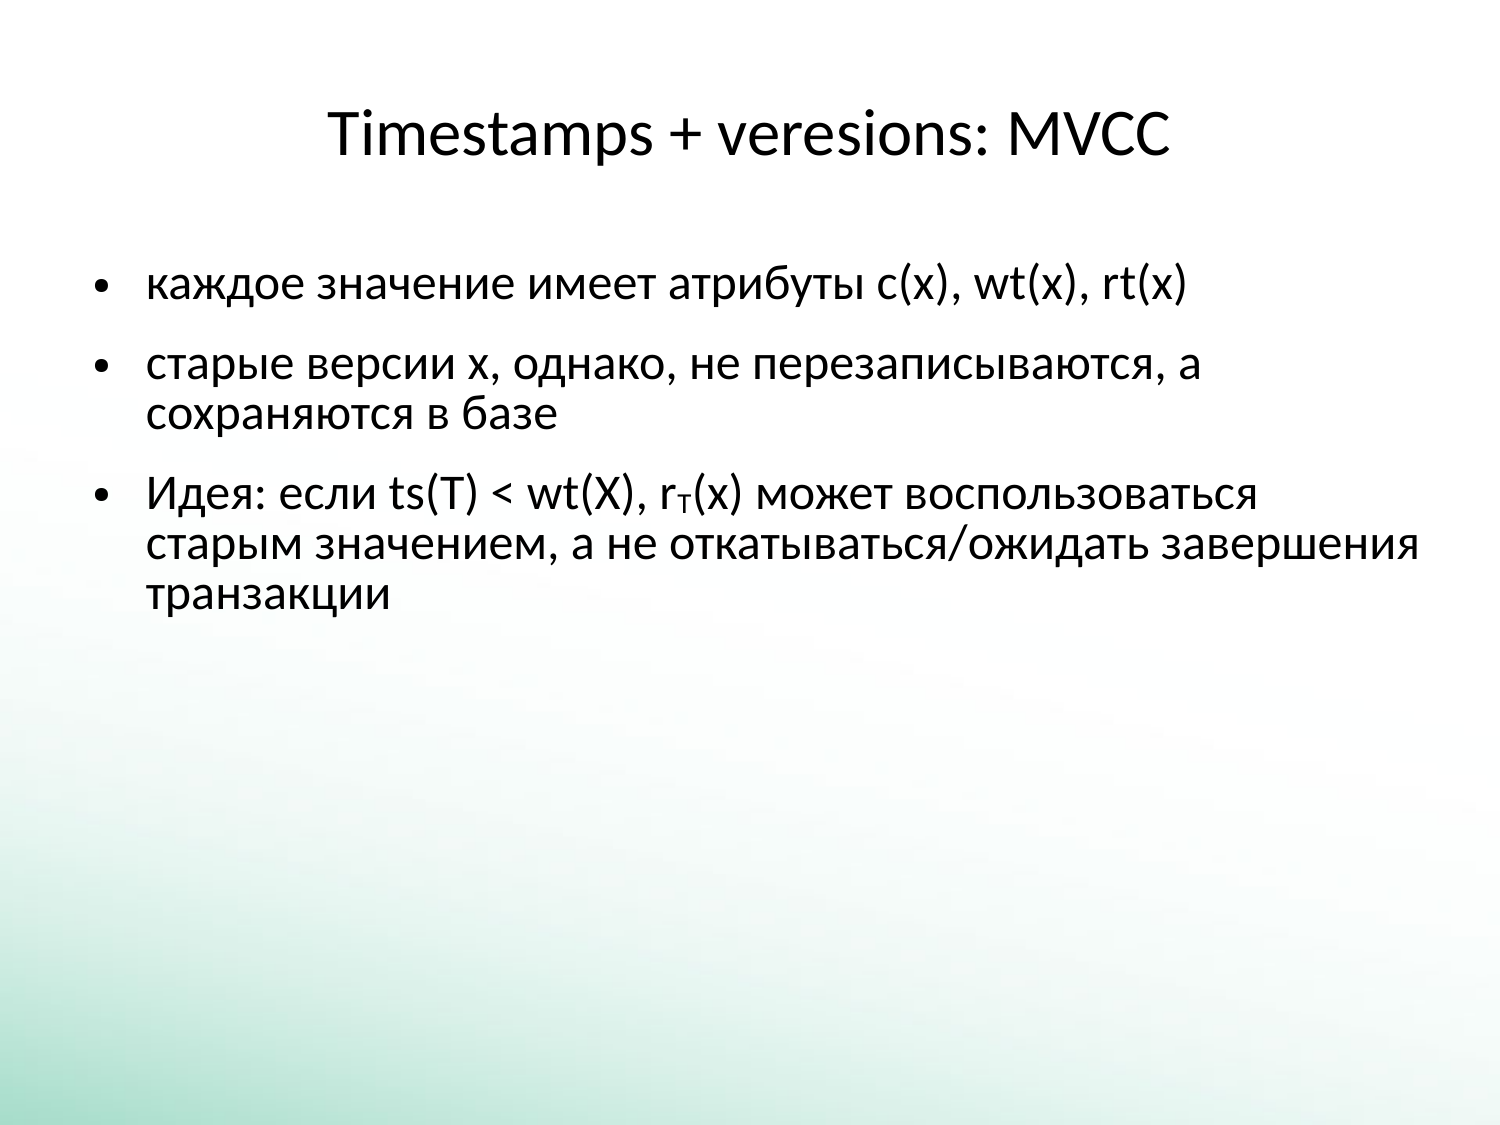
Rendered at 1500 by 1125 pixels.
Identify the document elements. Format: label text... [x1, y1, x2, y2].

picture [0, 0, 1500, 1125]
list каждое значение имеет атрибуты c(x), wt(x), rt(x) старые версии x, однако, не перезаписываются, а сохраняются в базе Идея: если ts(T) < wt(X), rT(x) может воспользоваться старым значением, а не откатываться/ожидать завершения транзакции [75, 262, 1425, 1005]
title Timestamps + veresions: MVCC [75, 45, 1425, 233]
